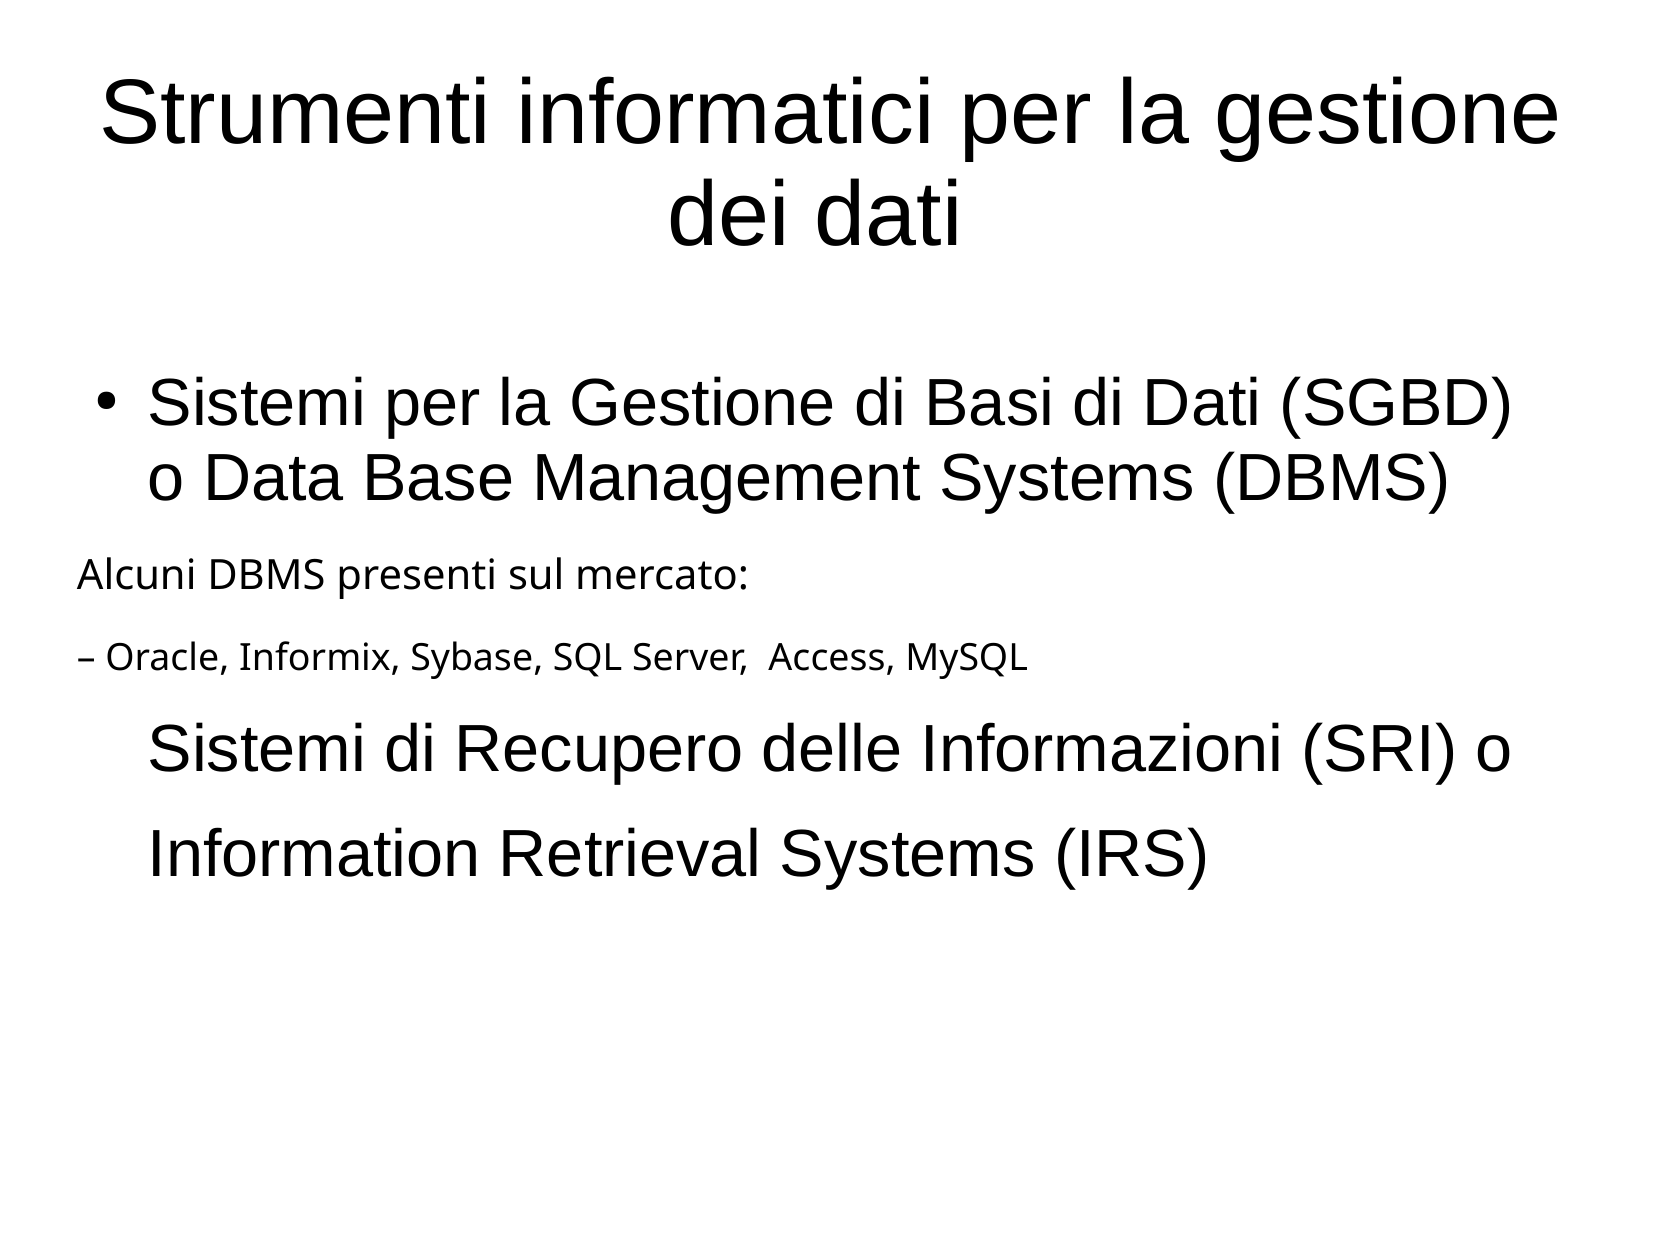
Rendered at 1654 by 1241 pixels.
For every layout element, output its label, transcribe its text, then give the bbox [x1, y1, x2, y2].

title Strumenti informatici per la gestione dei dati [35, 59, 1595, 267]
list Sistemi per la Gestione di Basi di Dati (SGBD) o Data Base Management Systems (DBMS) Alcuni DBMS presenti sul mercato: – Oracle, Informix, Sybase, SQL Server, Access, MySQL Sistemi di Recupero delle Informazioni (SRI) o Information Retrieval Systems (IRS) [76, 261, 1565, 981]
